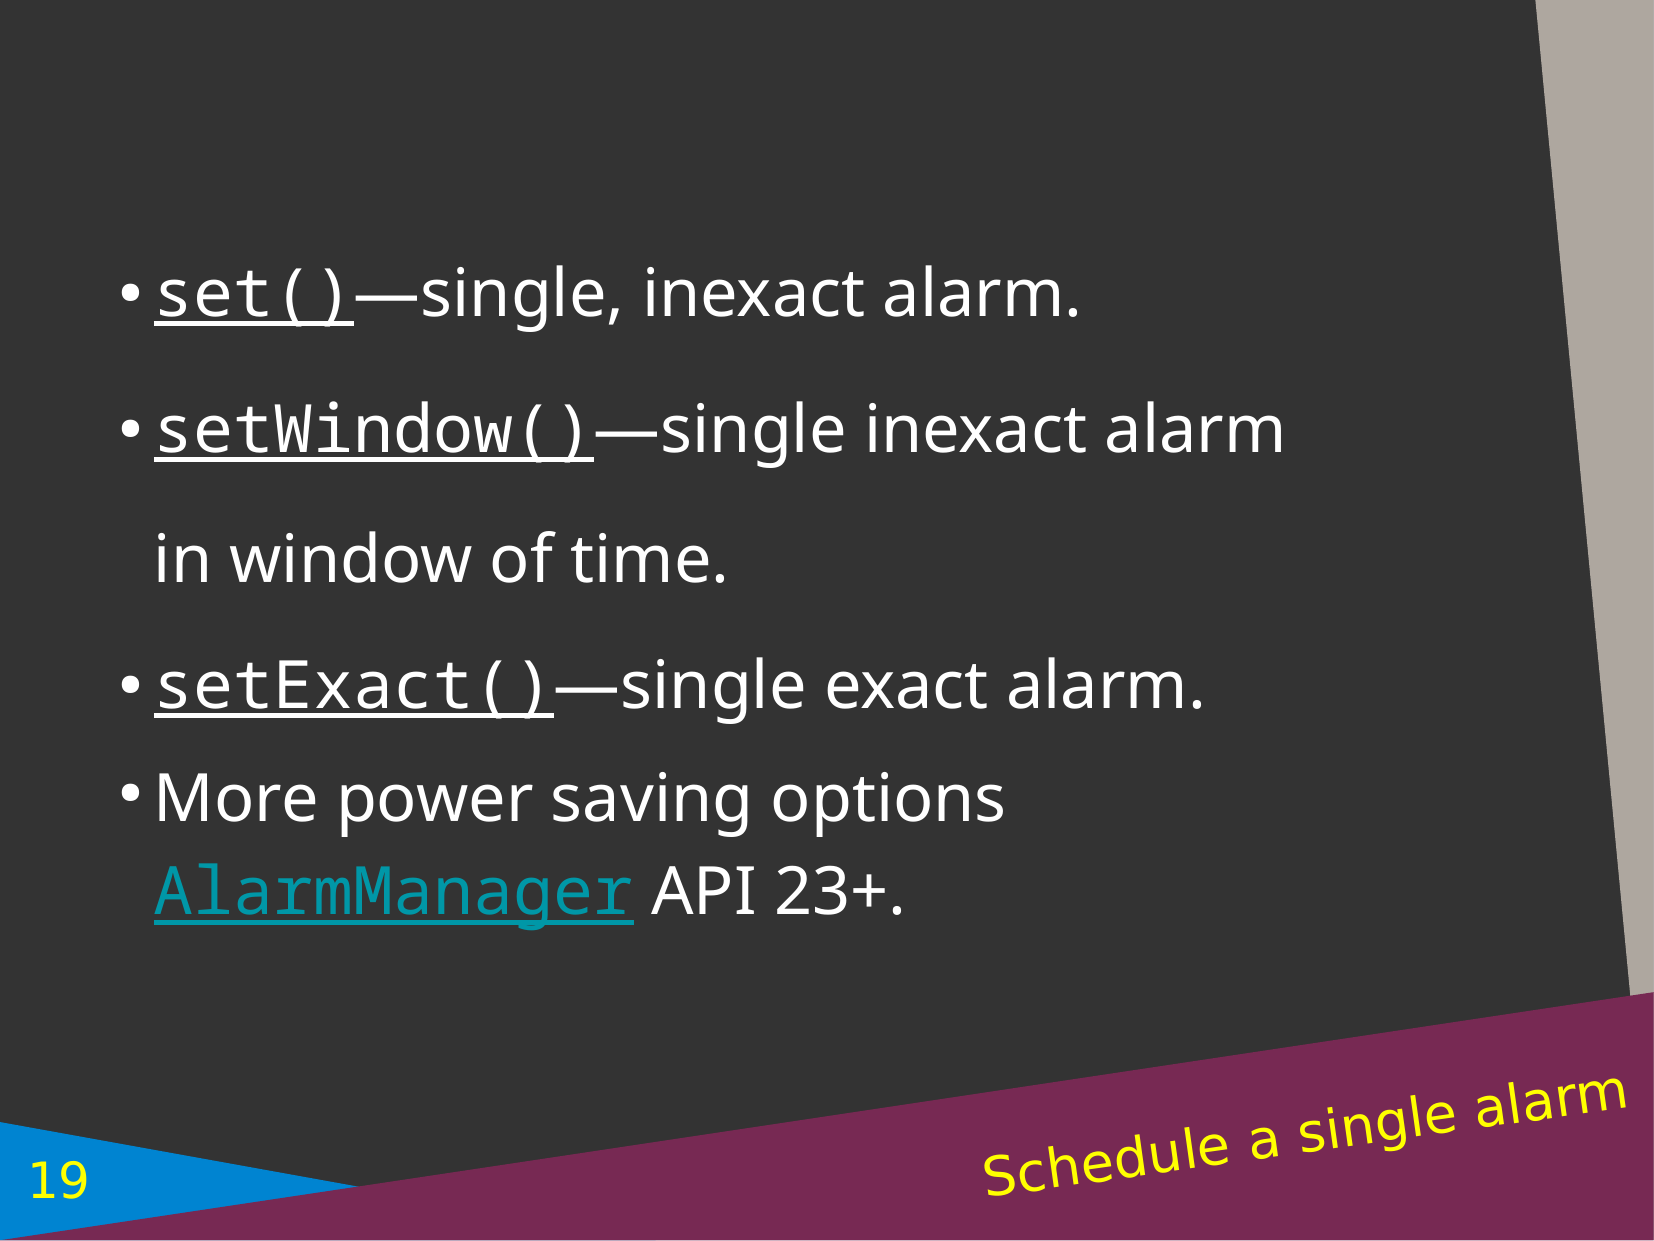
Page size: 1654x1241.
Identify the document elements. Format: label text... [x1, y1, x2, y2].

title Schedule a single alarm [956, 995, 1654, 1241]
text_box set()—single, inexact alarm. setWindow()—single inexact alarm in window of time. setExact()—single exact alarm. More power saving options AlarmManager API 23+. [103, 188, 1371, 875]
